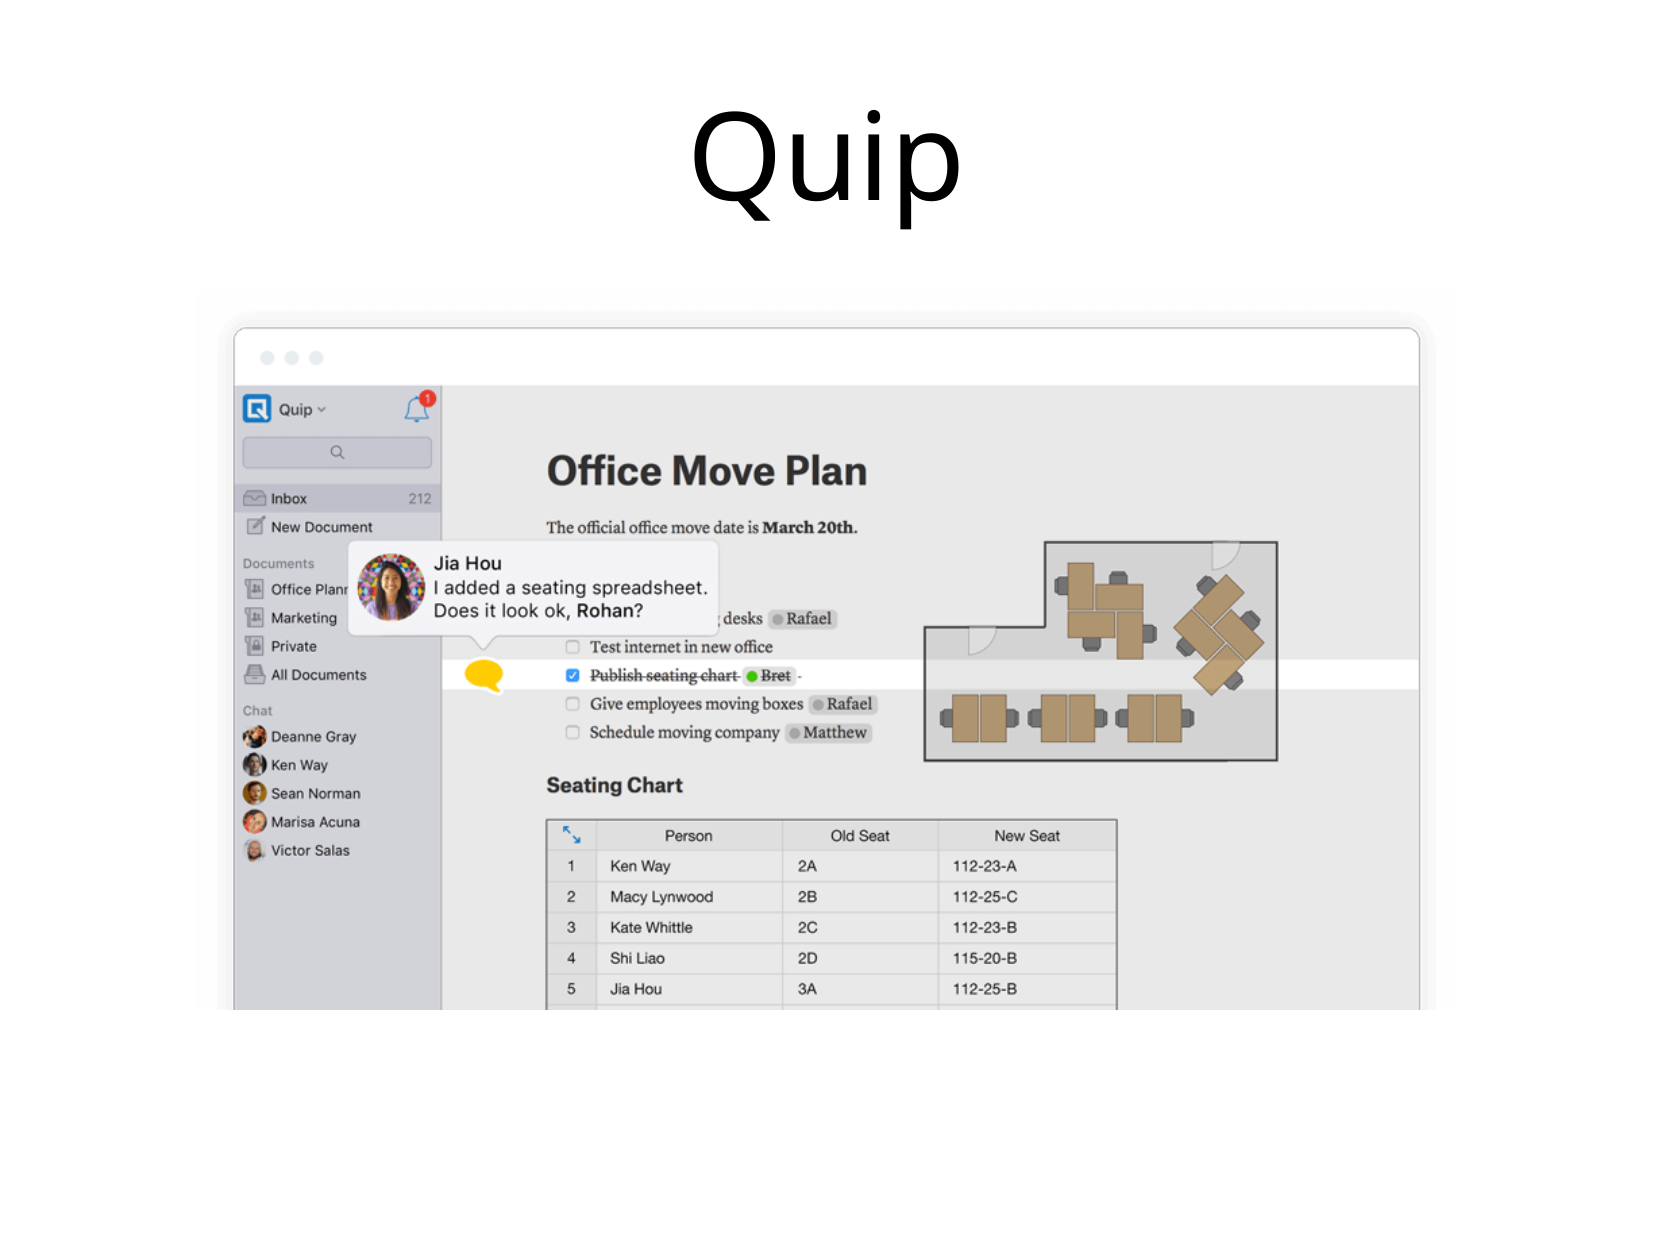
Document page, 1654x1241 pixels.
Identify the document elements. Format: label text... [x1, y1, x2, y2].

picture [196, 290, 1457, 1010]
title Quip [82, 49, 1571, 257]
